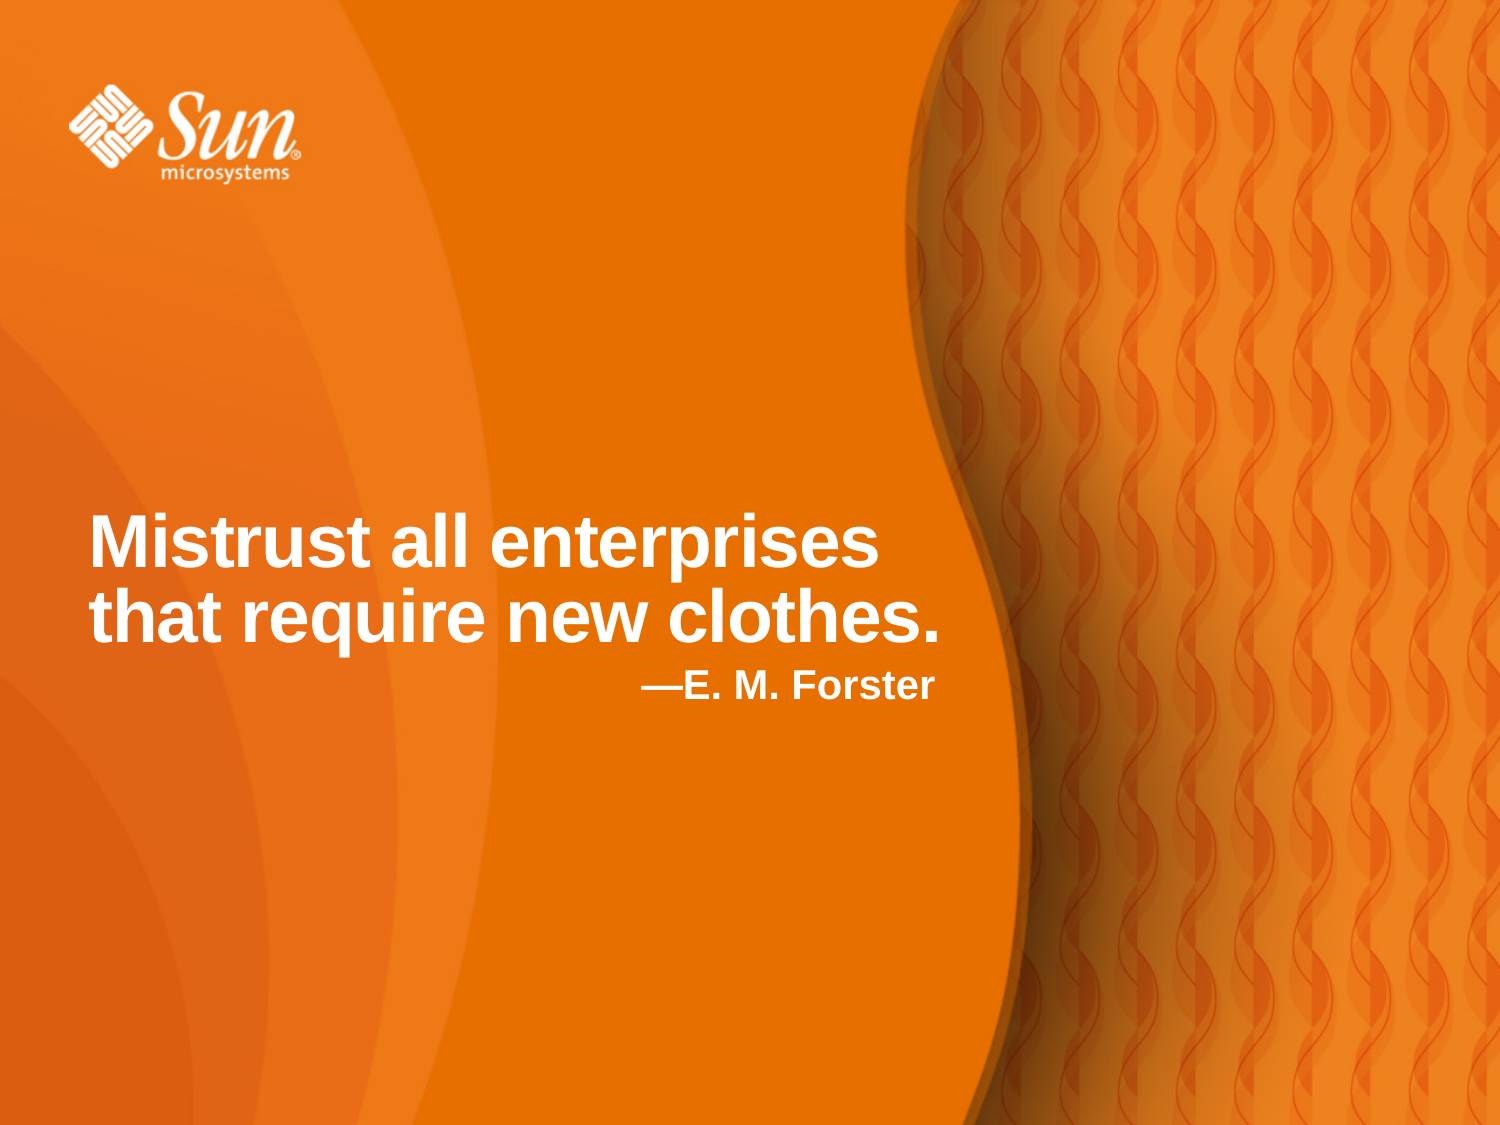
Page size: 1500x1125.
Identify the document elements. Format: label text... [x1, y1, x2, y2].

text_box —E. M. Forster [641, 668, 984, 715]
title Mistrust all enterprises that require new clothes. [88, 470, 1086, 743]
picture [0, 0, 1500, 1125]
